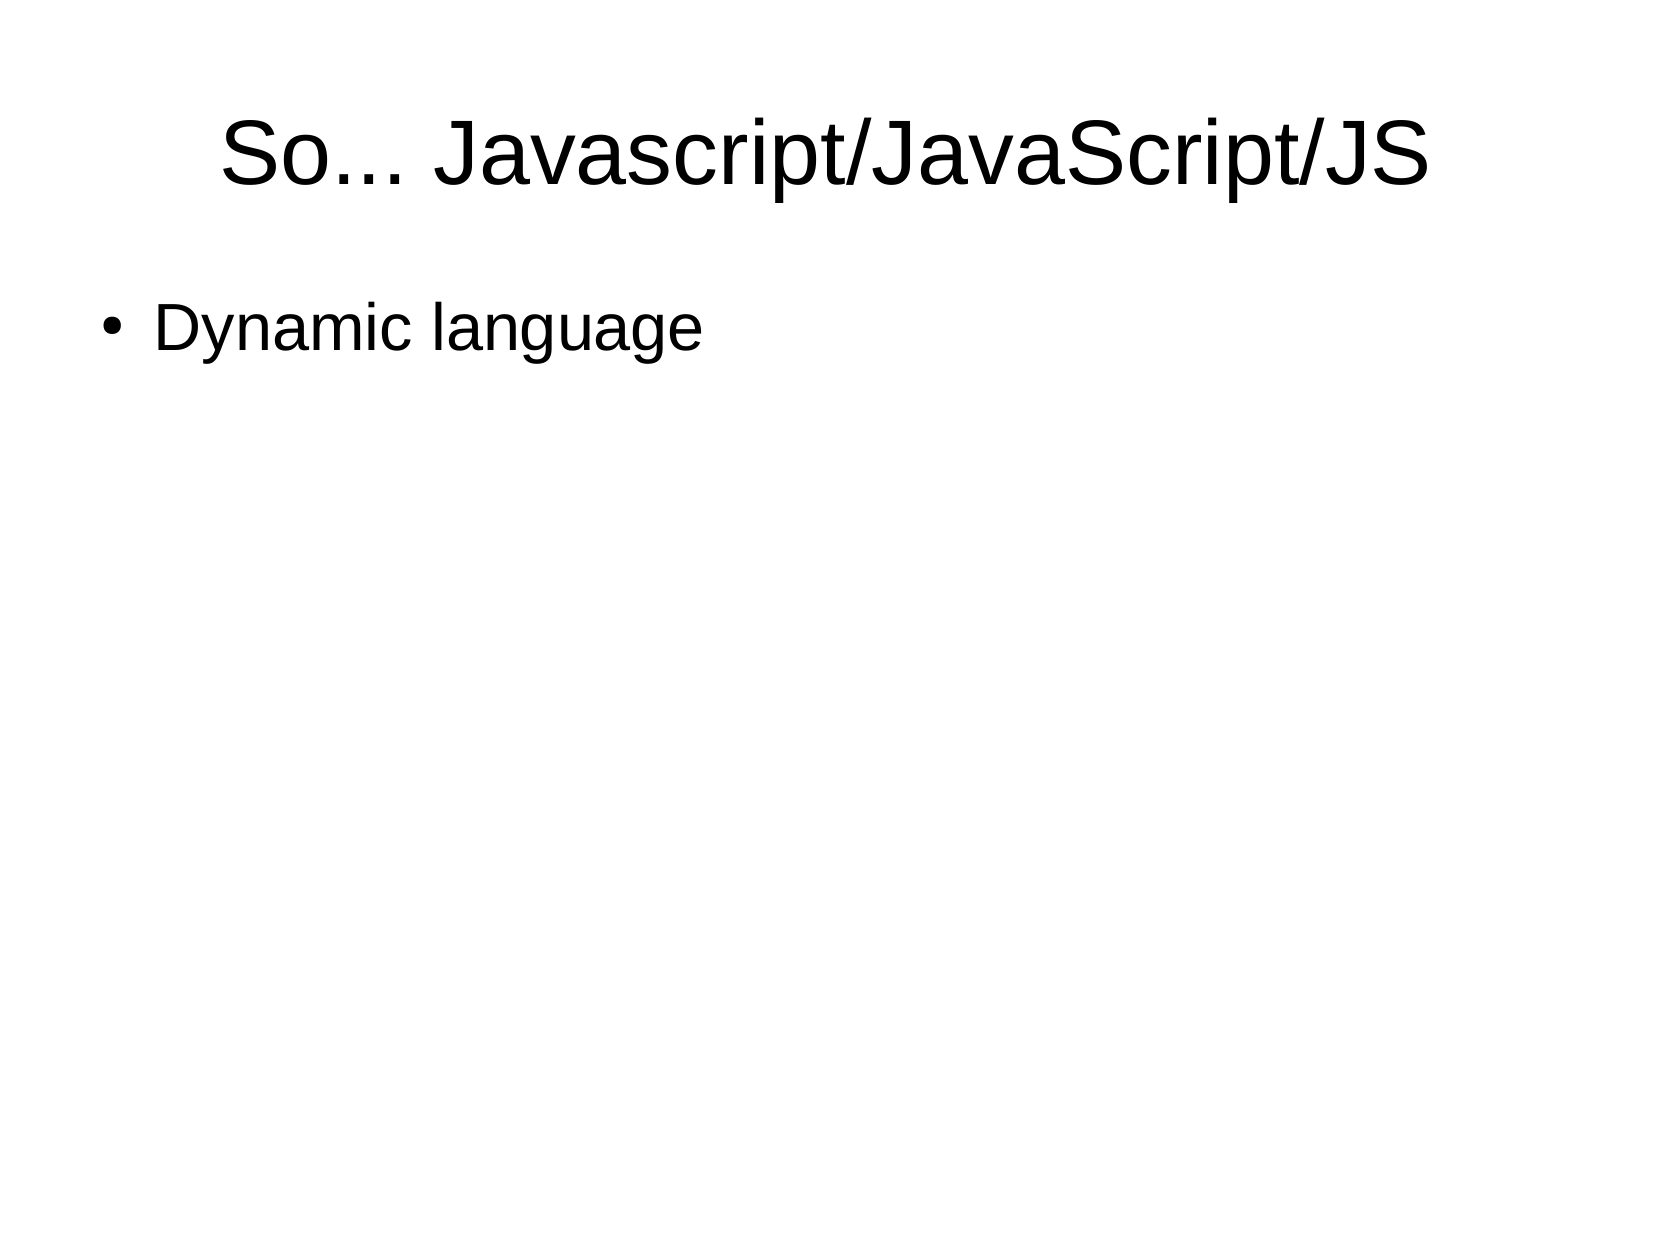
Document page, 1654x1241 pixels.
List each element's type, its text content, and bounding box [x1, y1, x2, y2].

list Dynamic language [82, 290, 1538, 1010]
title So... Javascript/JavaScript/JS [82, 49, 1571, 257]
